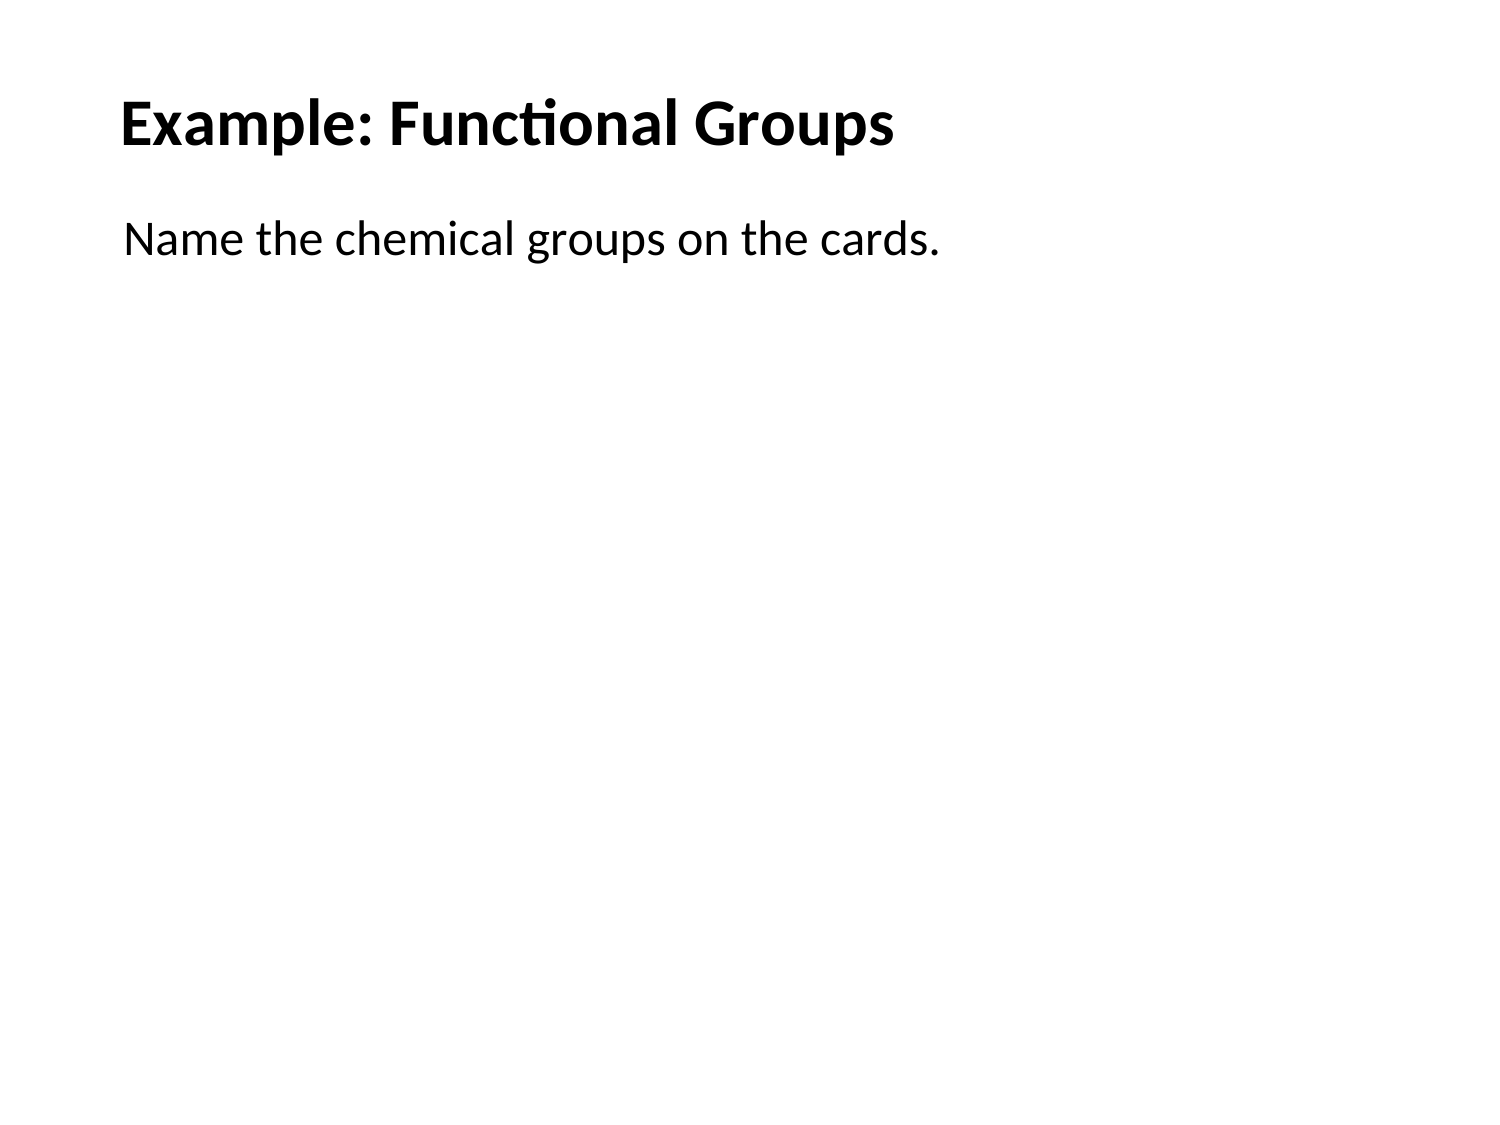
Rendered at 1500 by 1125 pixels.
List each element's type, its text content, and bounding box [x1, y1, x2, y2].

text_box Example: Functional Groups [104, 71, 1427, 167]
text_box Name the chemical groups on the cards. [108, 179, 1456, 824]
